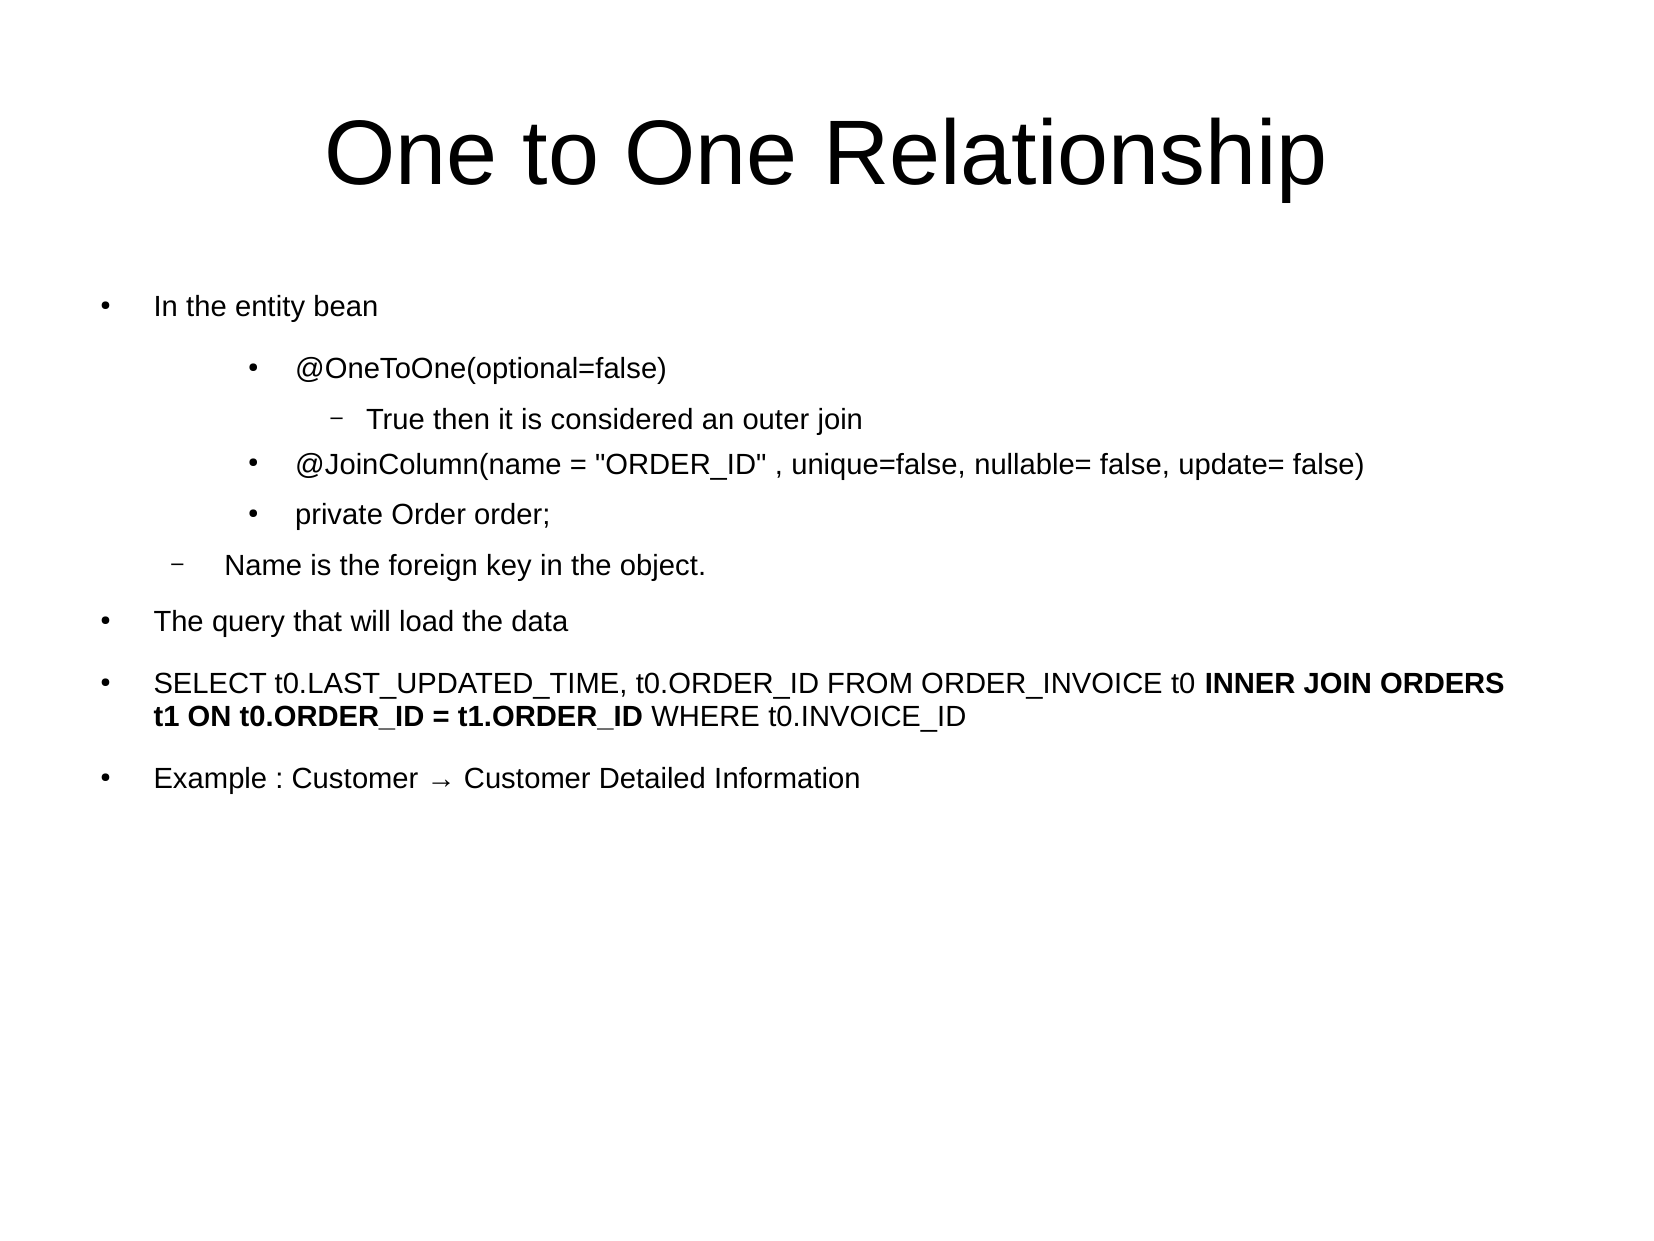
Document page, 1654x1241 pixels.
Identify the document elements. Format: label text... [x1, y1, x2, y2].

title One to One Relationship [82, 49, 1571, 257]
list In the entity bean @OneToOne(optional=false) True then it is considered an outer join @JoinColumn(name = "ORDER_ID" , unique=false, nullable= false, update= false) private Order order; Name is the foreign key in the object. The query that will load the data SELECT t0.LAST_UPDATED_TIME, t0.ORDER_ID FROM ORDER_INVOICE t0 INNER JOIN ORDERS t1 ON t0.ORDER_ID = t1.ORDER_ID WHERE t0.INVOICE_ID Example : Customer → Customer Detailed Information [82, 290, 1538, 1010]
